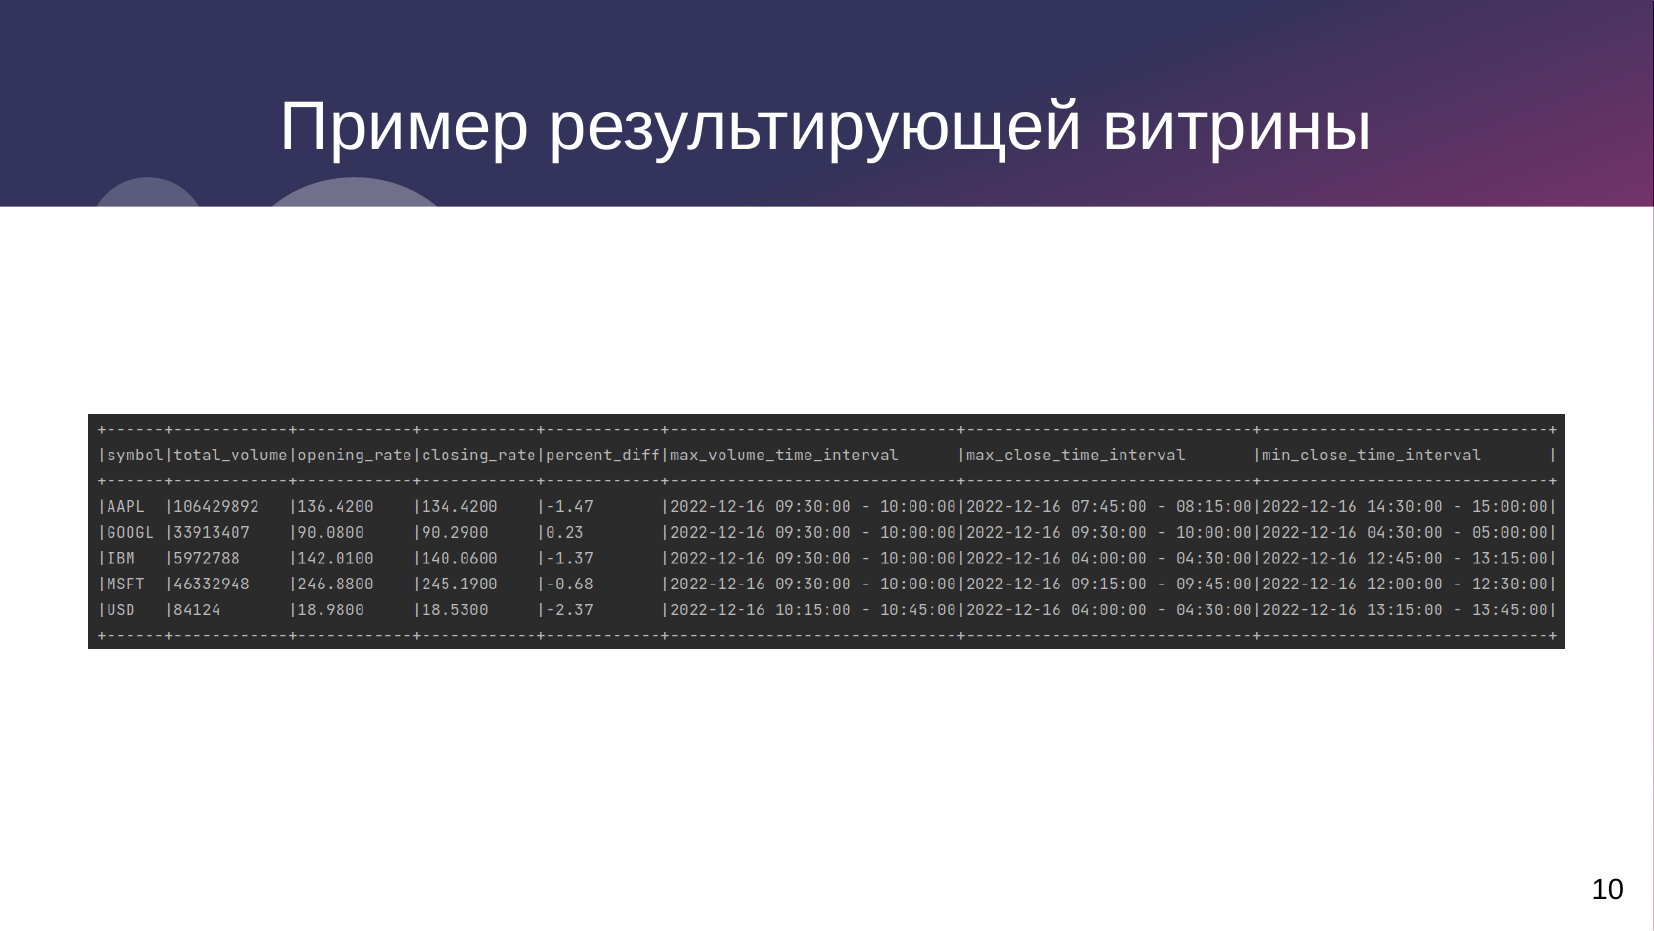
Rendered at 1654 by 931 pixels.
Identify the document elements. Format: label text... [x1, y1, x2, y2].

title Пример результирующей витрины [88, 44, 1565, 207]
picture [88, 414, 1565, 649]
